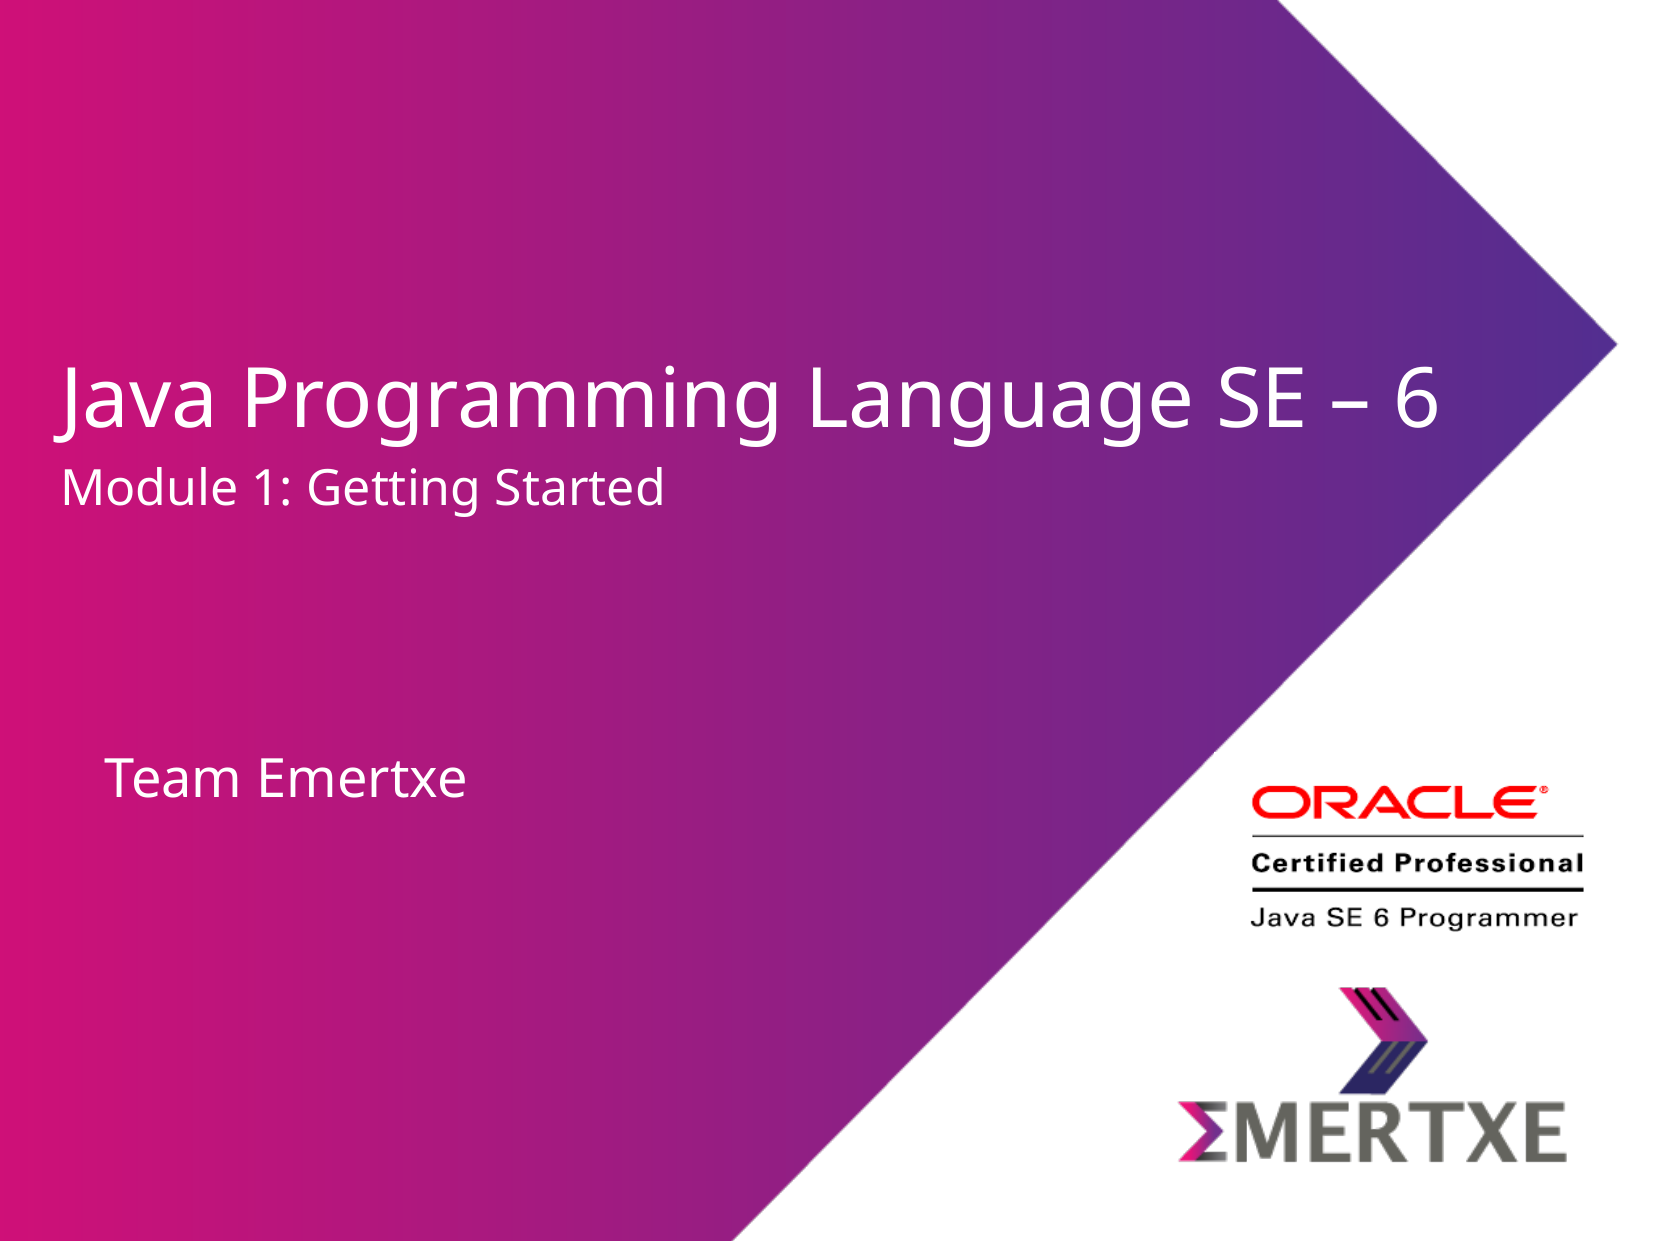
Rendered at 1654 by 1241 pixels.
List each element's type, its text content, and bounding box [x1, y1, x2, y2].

picture [0, 0, 1654, 1241]
title Java Programming Language SE – 6 Module 1: Getting Started [60, 308, 1549, 630]
